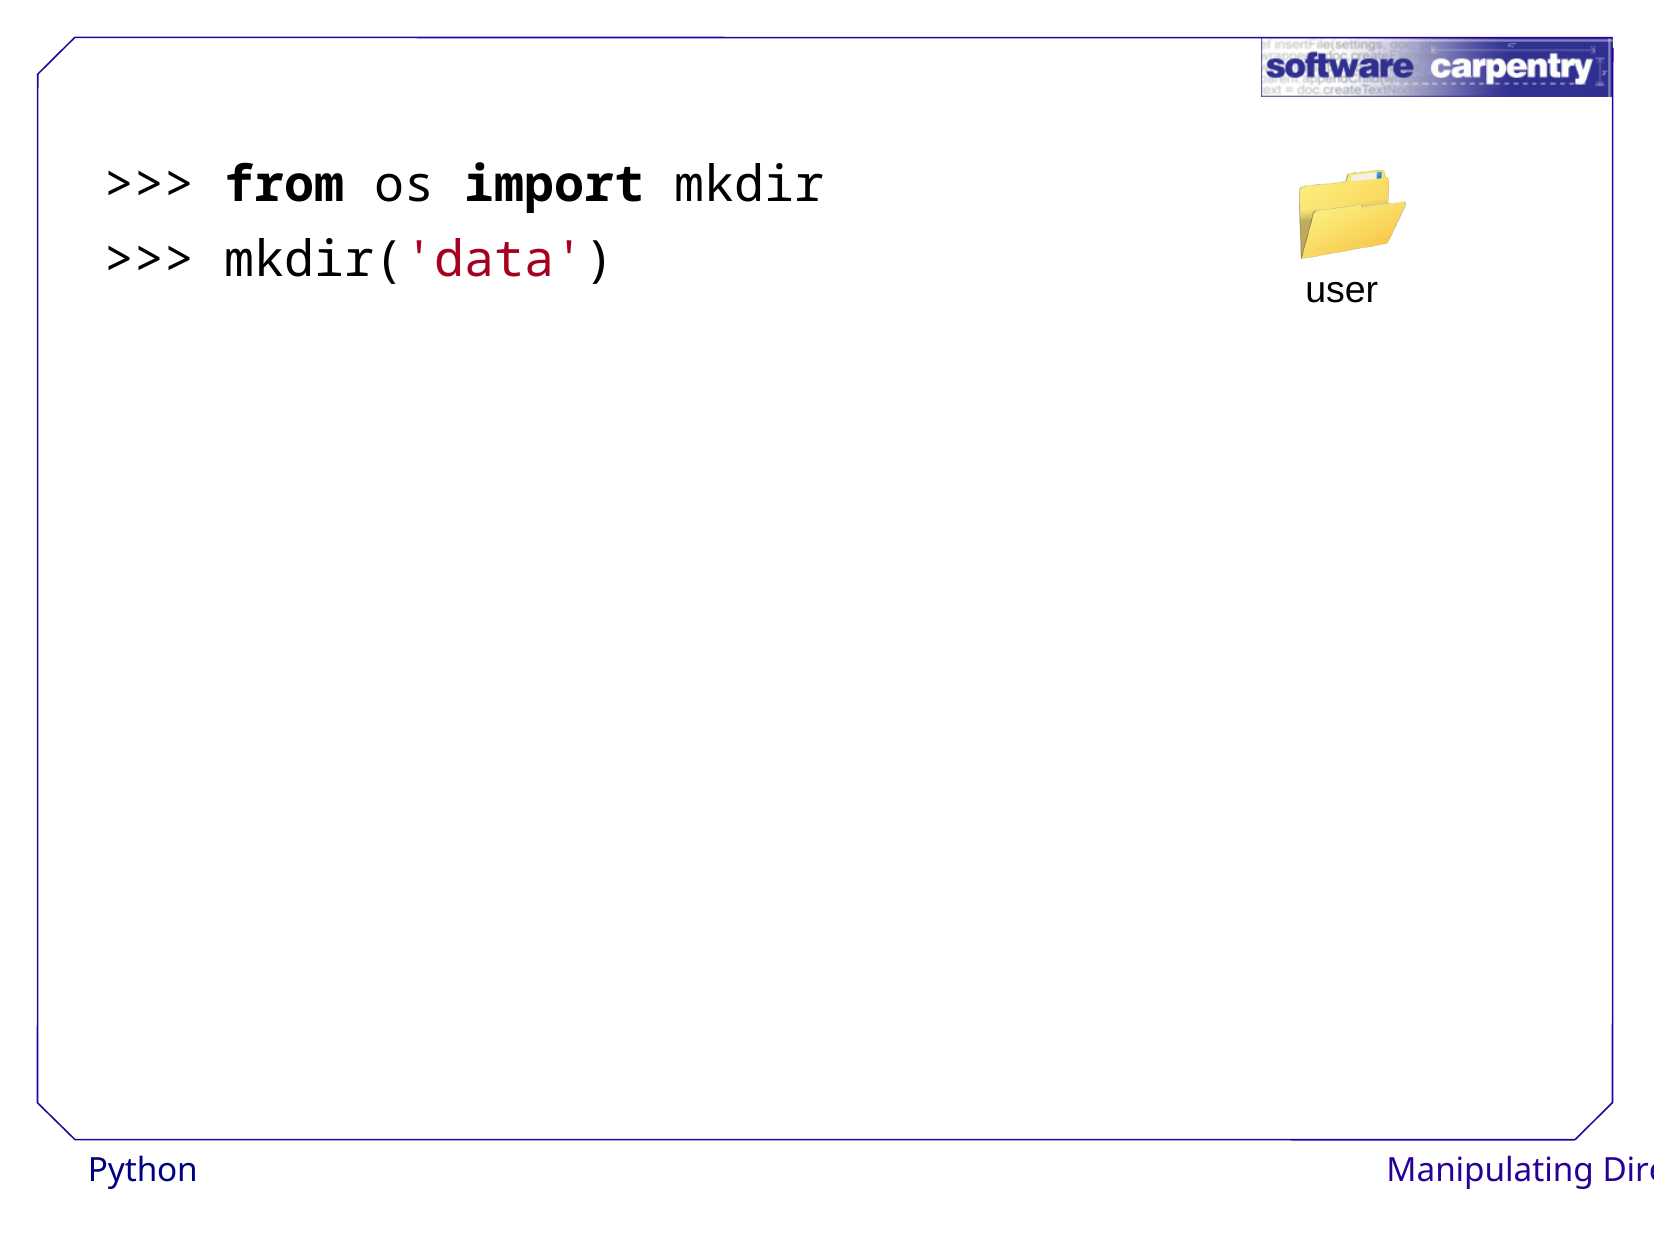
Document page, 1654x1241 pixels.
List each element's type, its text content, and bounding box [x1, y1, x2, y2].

picture [1261, 39, 1613, 97]
text_box >>> from os import mkdir >>> mkdir('data') [89, 128, 1512, 1037]
picture [1295, 156, 1410, 273]
text_box user [1290, 261, 1394, 319]
